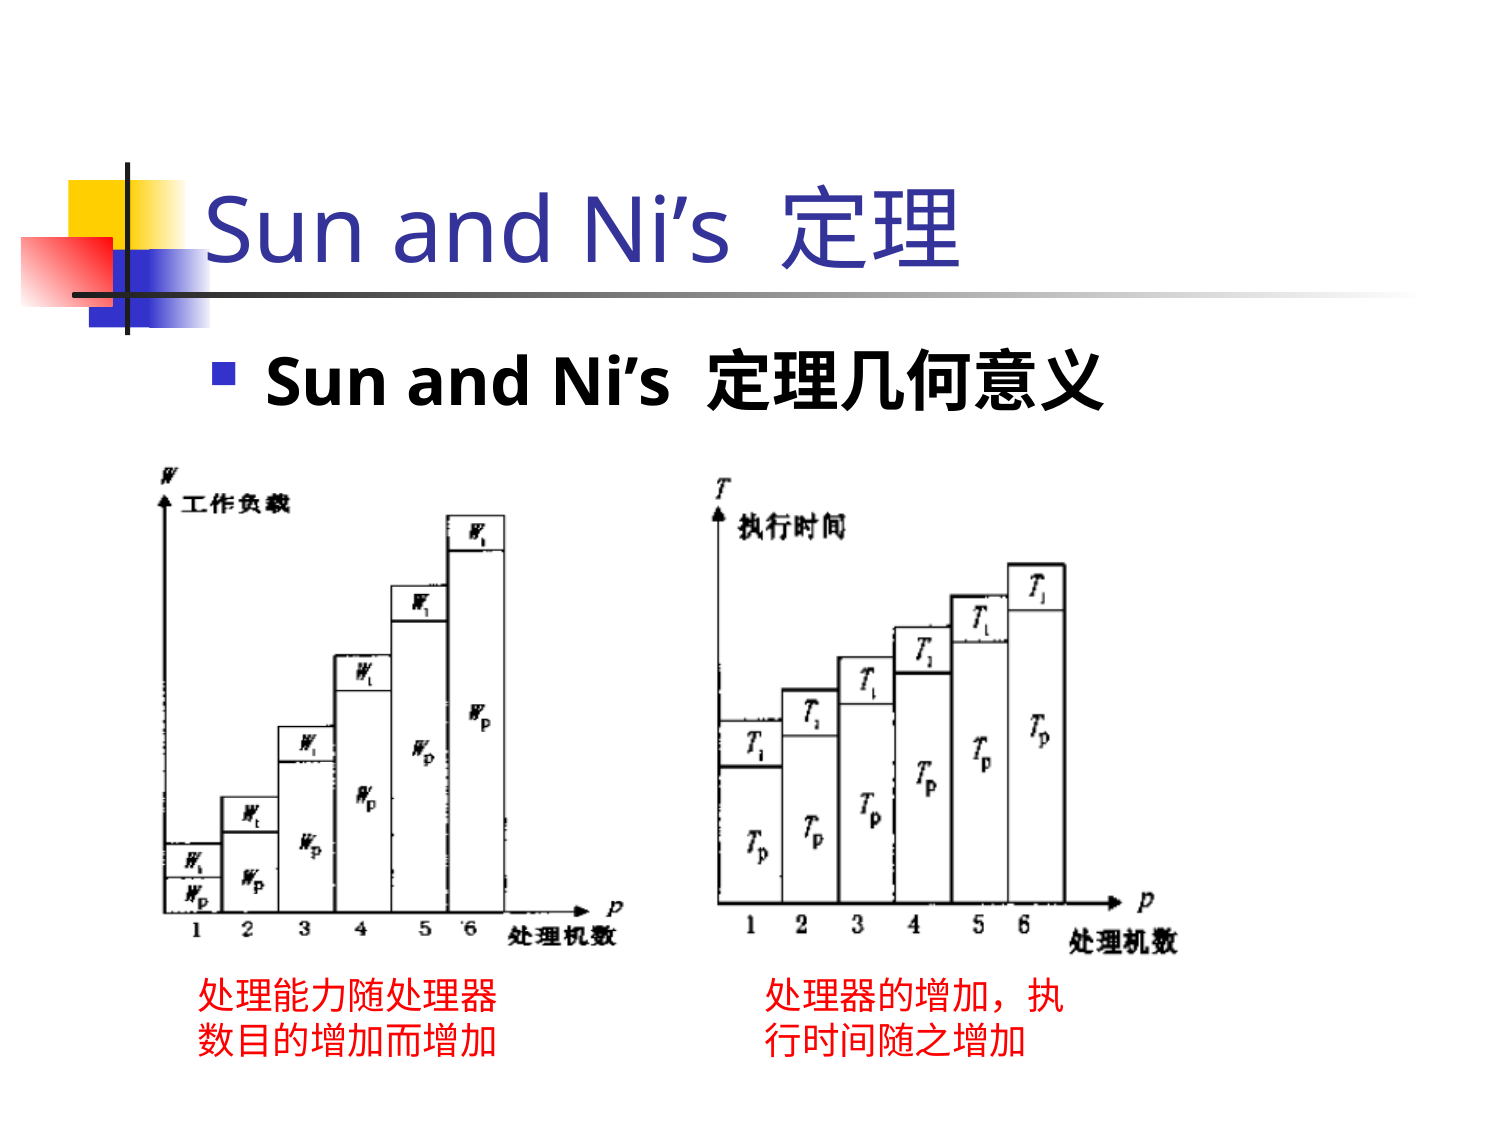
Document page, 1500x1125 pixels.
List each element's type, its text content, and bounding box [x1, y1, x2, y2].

list Sun and Ni’s 定理几何意义 [193, 330, 1469, 457]
text_box 处理器的增加，执行时间随之增加 [750, 964, 1117, 1070]
title Sun and Ni’s 定理 [188, 101, 1468, 289]
text_box 处理能力随处理器数目的增加而增加 [183, 964, 550, 1070]
picture [76, 456, 1211, 979]
